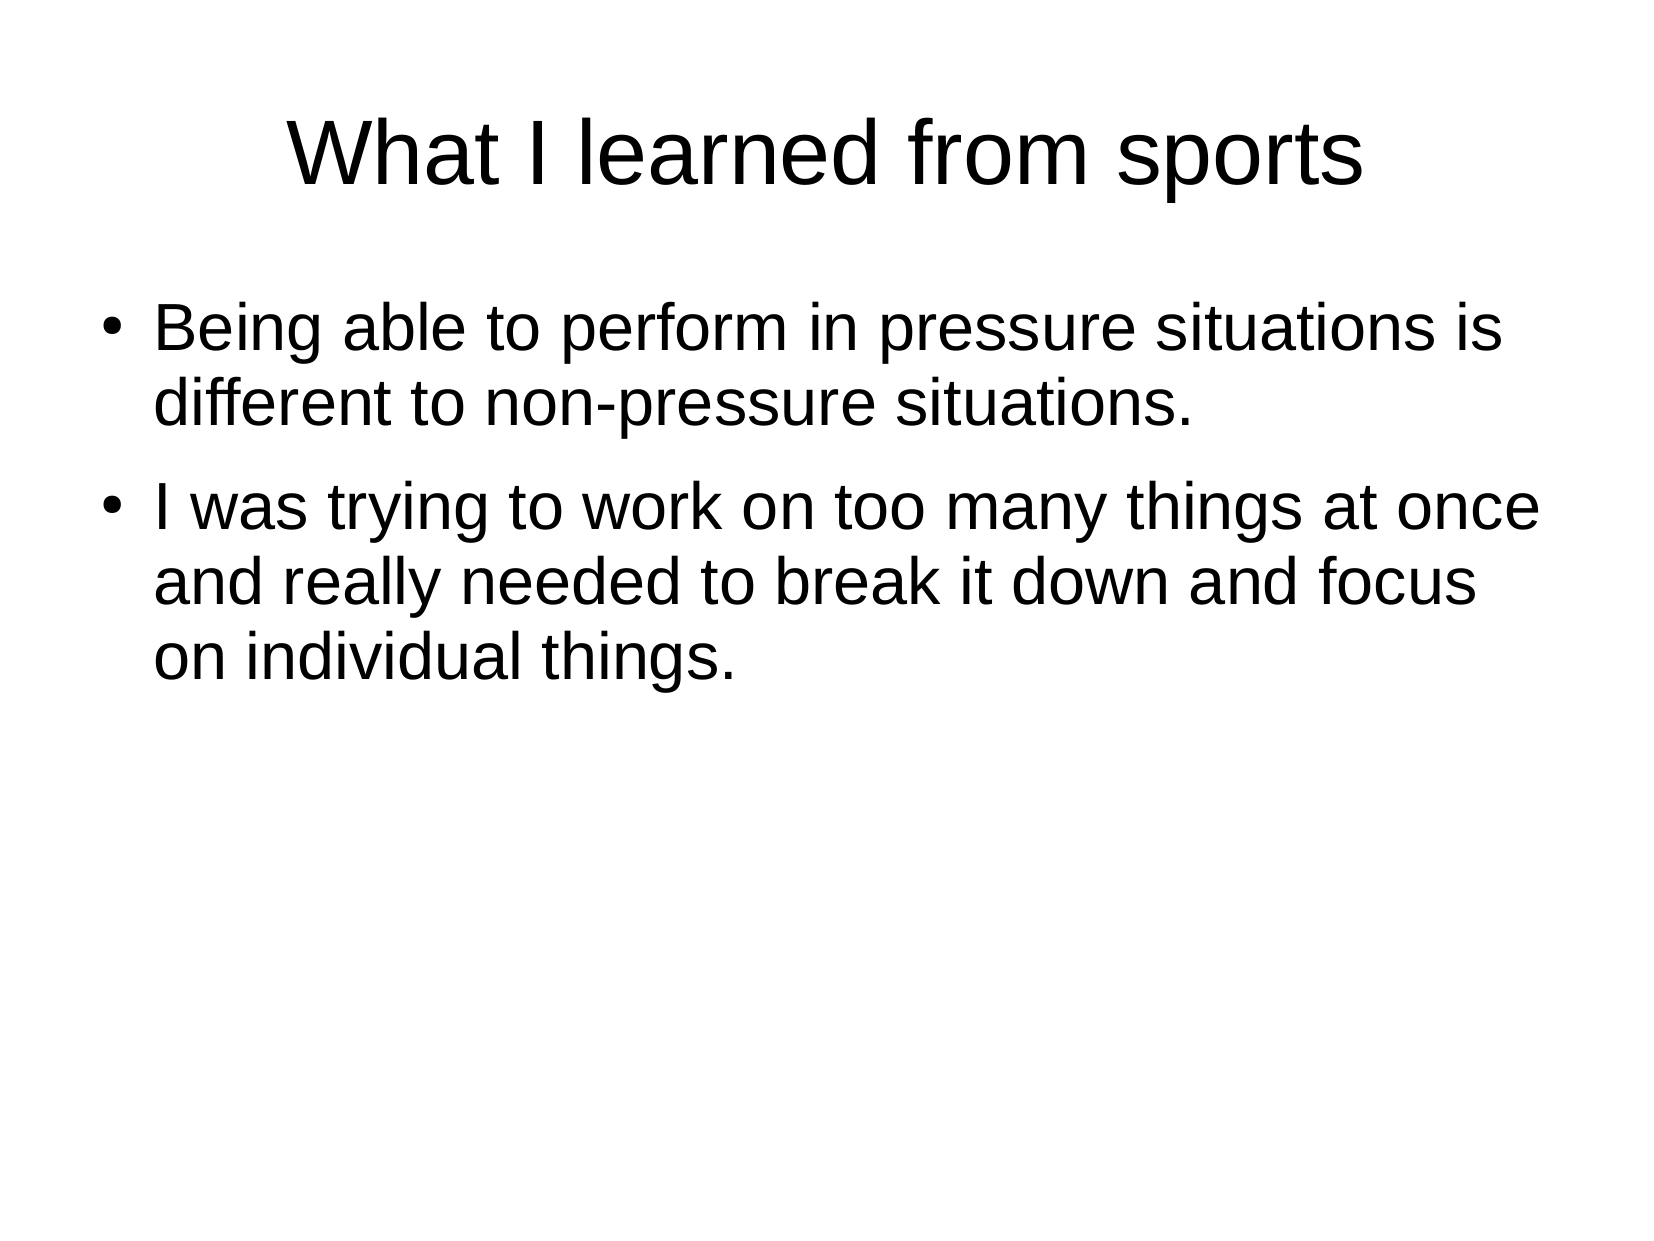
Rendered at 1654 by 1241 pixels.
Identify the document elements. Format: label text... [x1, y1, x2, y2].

list Being able to perform in pressure situations is different to non-pressure situations. I was trying to work on too many things at once and really needed to break it down and focus on individual things. [82, 290, 1571, 1010]
title What I learned from sports [82, 49, 1571, 257]
